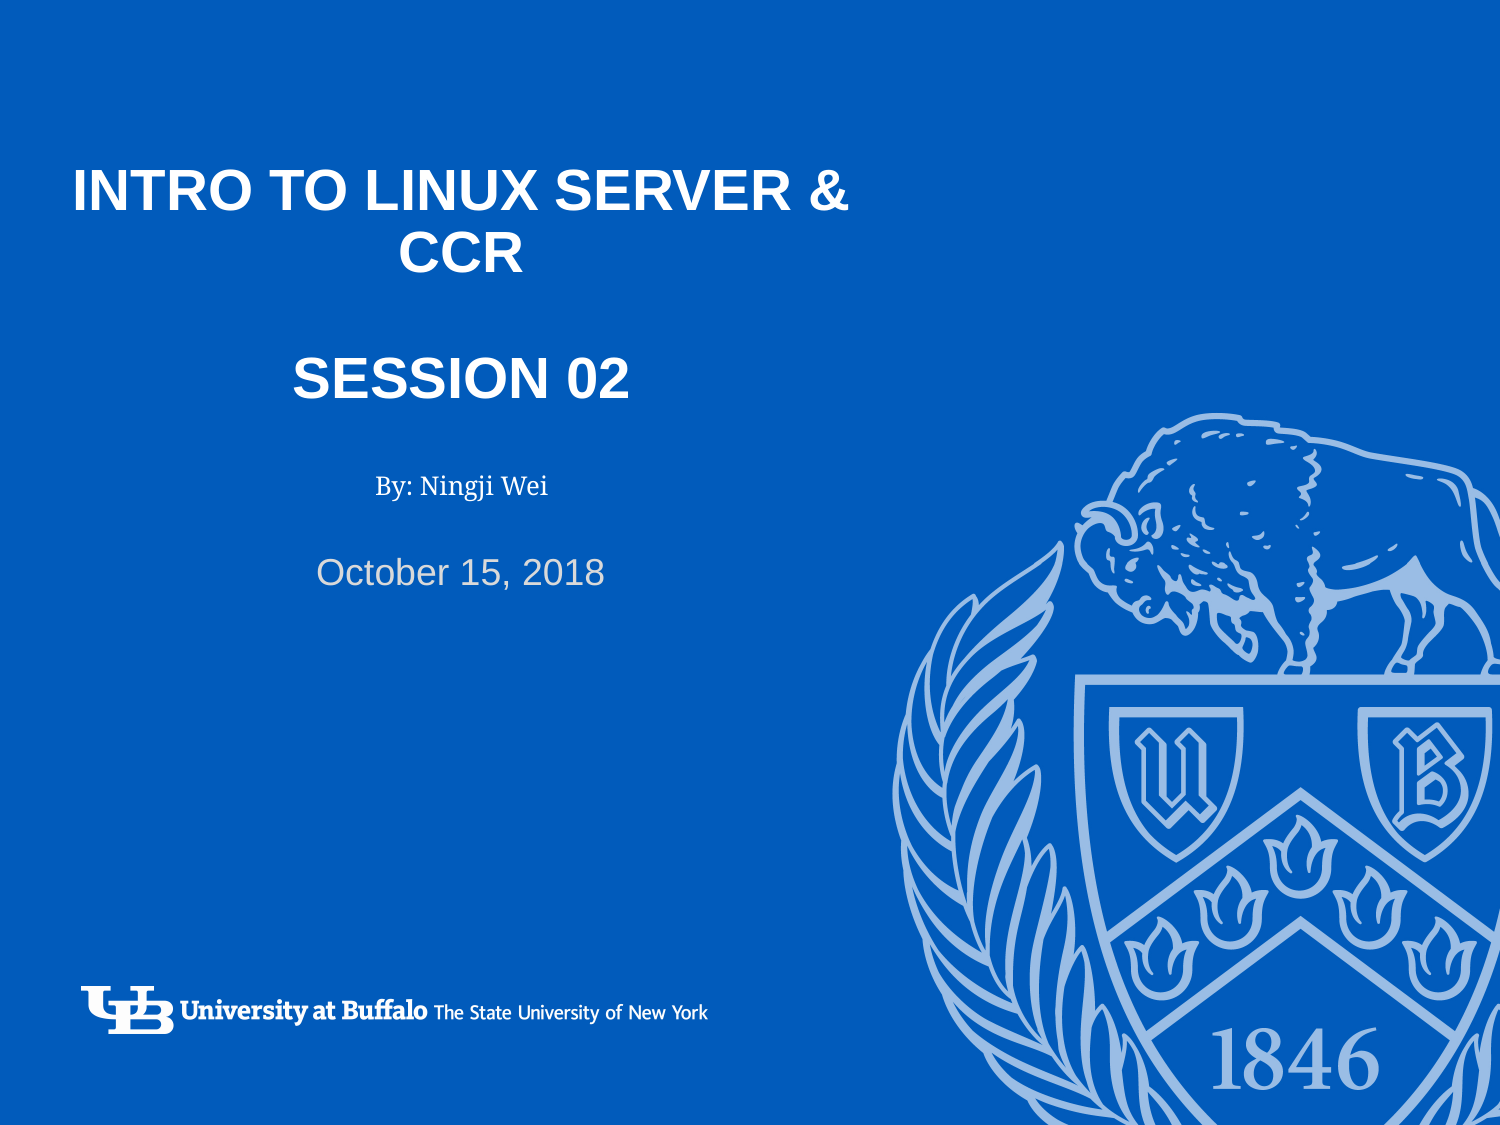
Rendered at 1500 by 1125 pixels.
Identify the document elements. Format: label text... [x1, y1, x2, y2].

text_box October 15, 2018 [301, 540, 621, 600]
picture [0, 0, 1500, 1125]
title Intro to Linux Server & CCR SESSION 02 By: Ningji Wei [61, 148, 878, 540]
